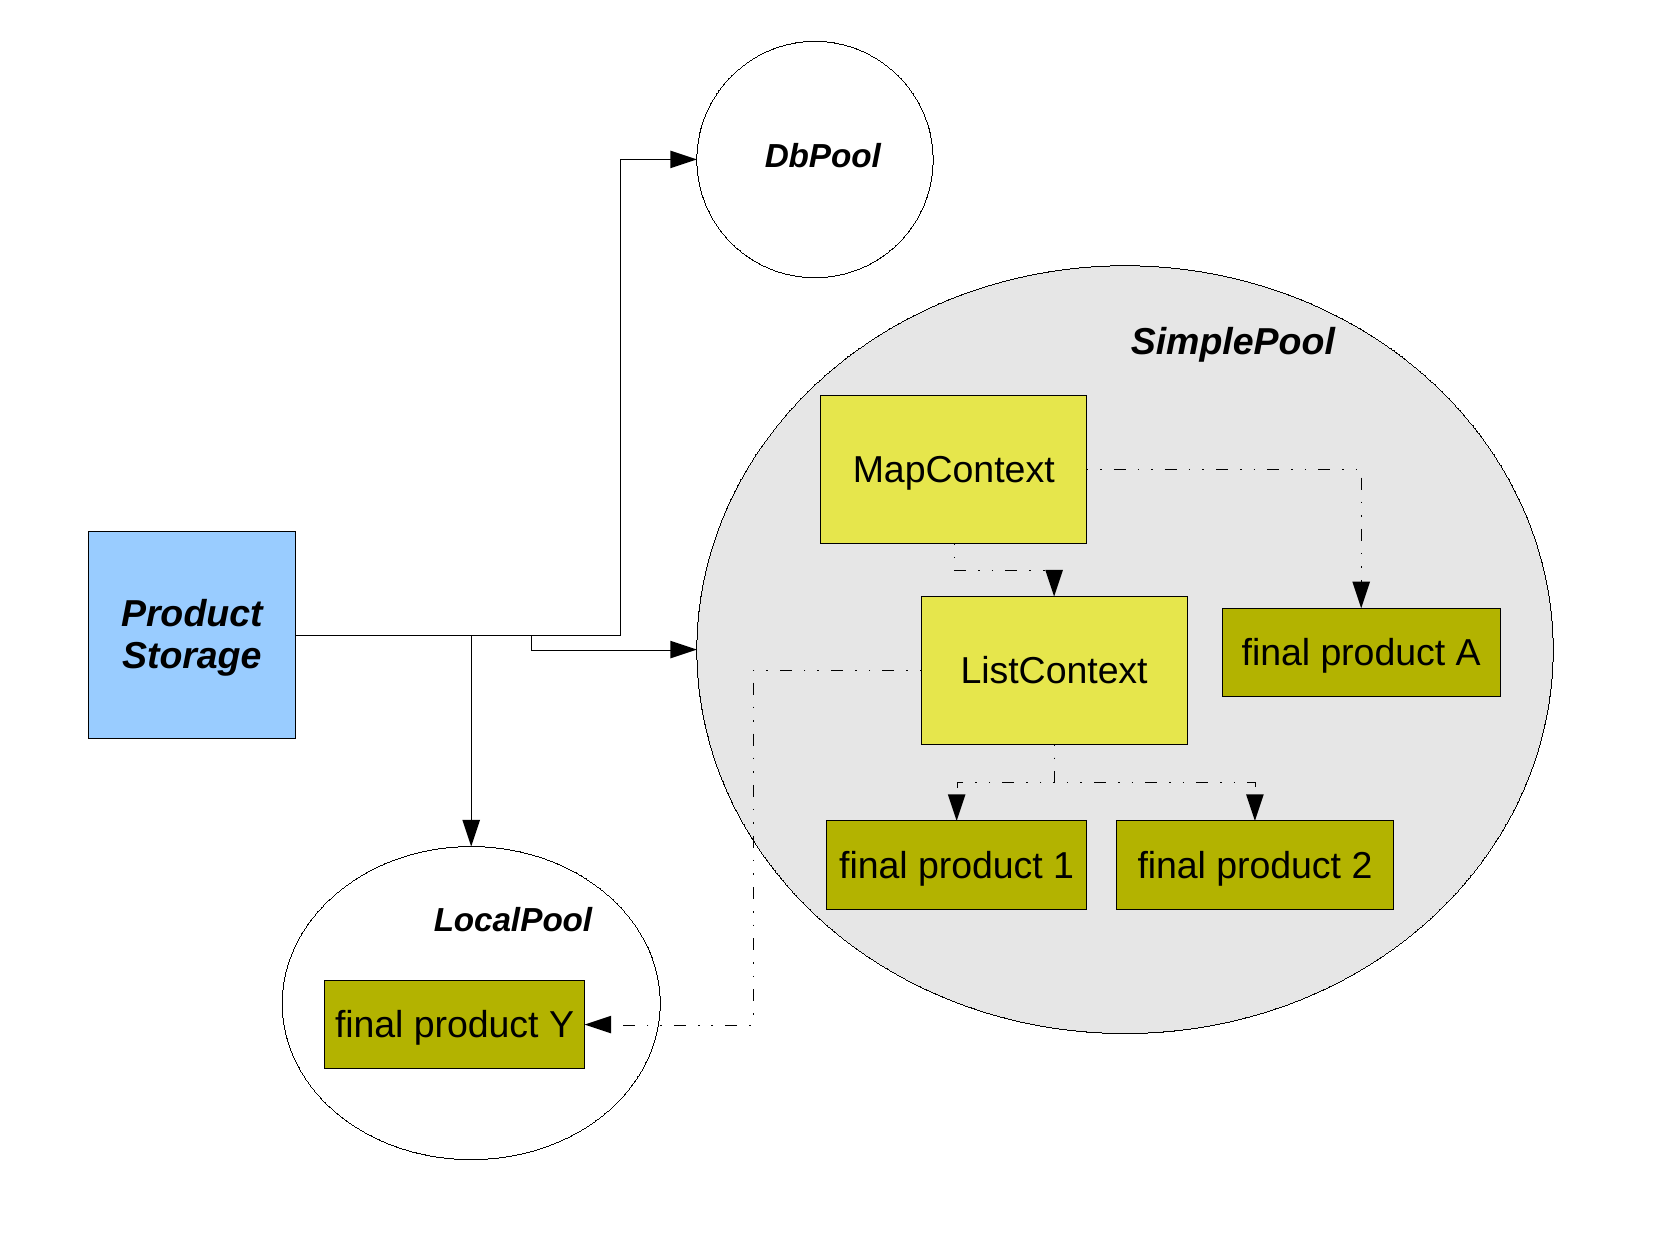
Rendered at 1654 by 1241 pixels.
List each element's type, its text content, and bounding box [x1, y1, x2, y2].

text_box MapContext [820, 395, 1087, 544]
text_box [696, 265, 1554, 1034]
text_box Product Storage [88, 531, 296, 739]
text_box final product 1 [826, 820, 1087, 910]
text_box ListContext [921, 596, 1188, 745]
text_box final product A [1222, 608, 1501, 697]
text_box [620, 177, 768, 234]
text_box final product Y [324, 980, 585, 1069]
text_box LocalPool [419, 893, 608, 946]
text_box final product 2 [1116, 820, 1394, 910]
text_box DbPool [750, 129, 928, 182]
text_box SimplePool [1116, 312, 1351, 370]
